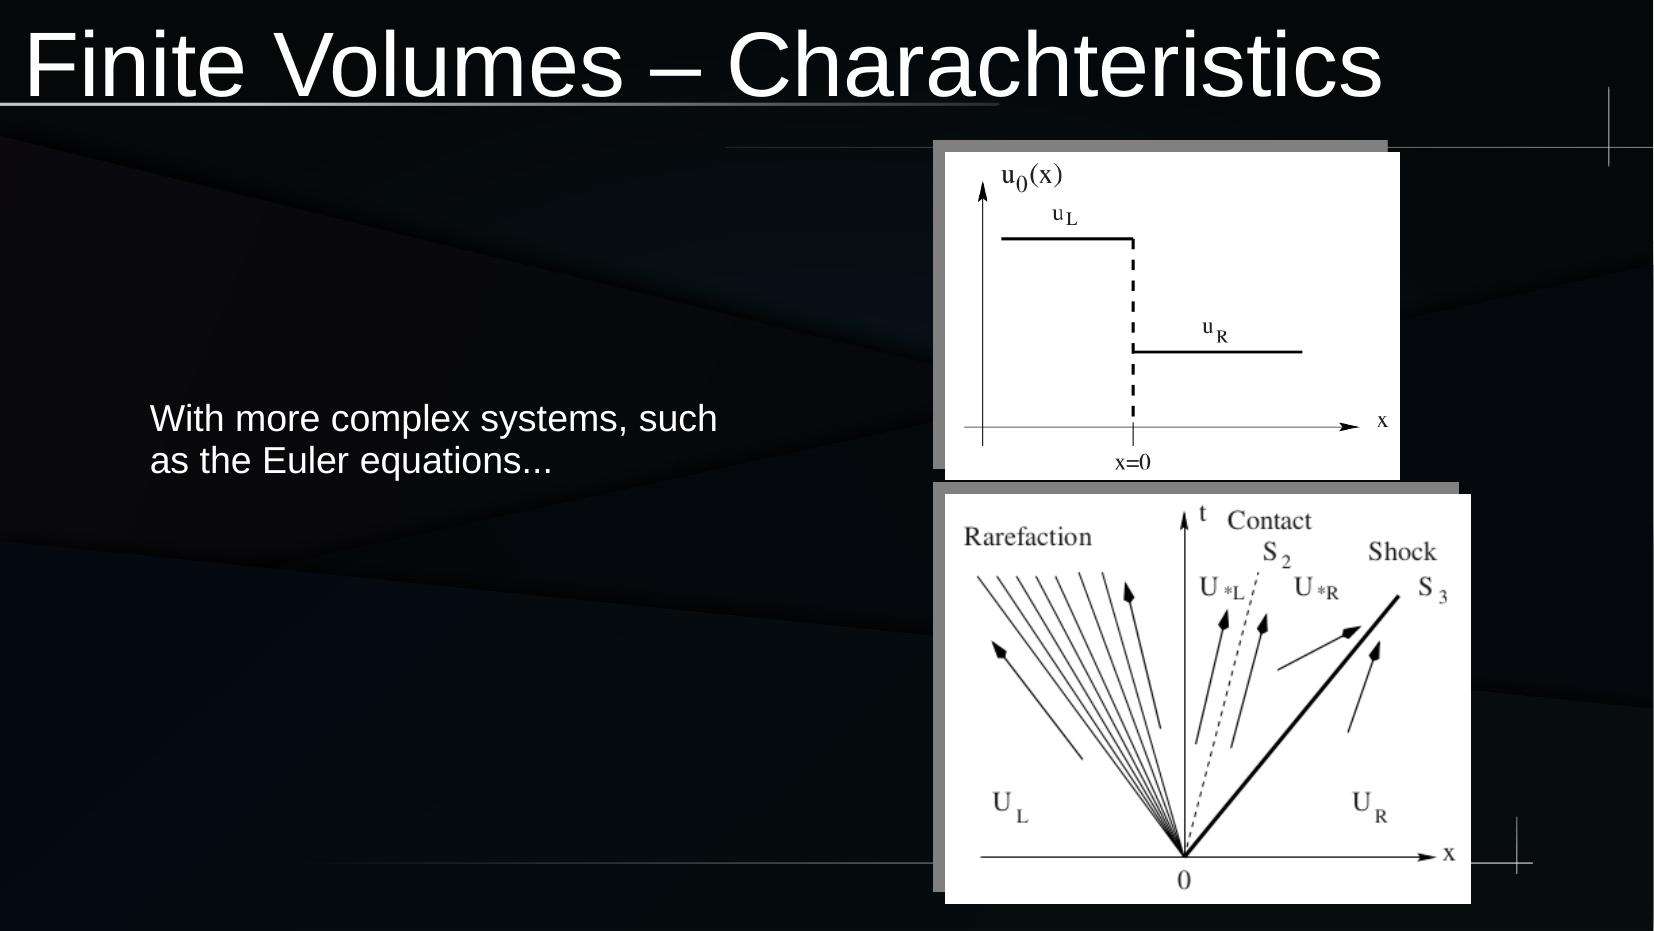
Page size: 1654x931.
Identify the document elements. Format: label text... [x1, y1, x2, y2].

title Finite Volumes – Charachteristics [23, 11, 1589, 119]
picture [0, 0, 1654, 931]
text_box With more complex systems, such as the Euler equations... [135, 390, 766, 531]
